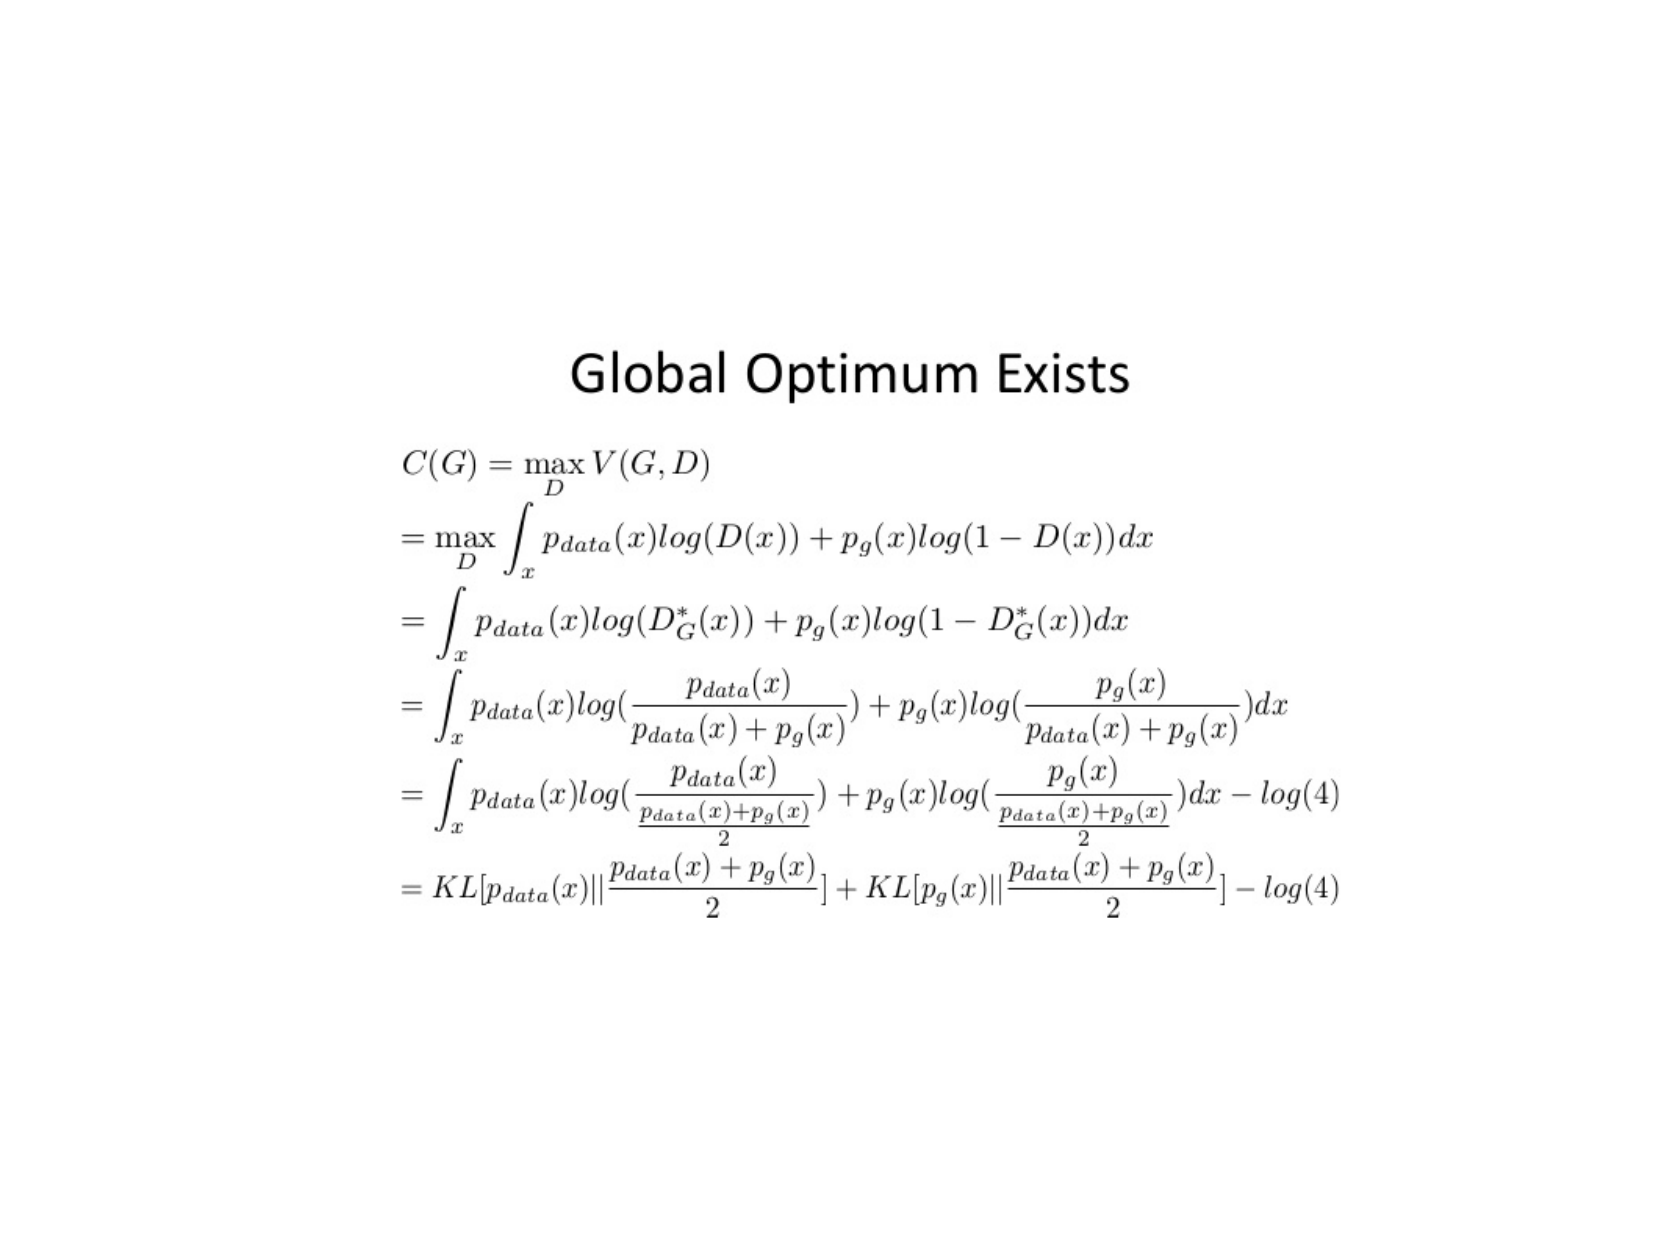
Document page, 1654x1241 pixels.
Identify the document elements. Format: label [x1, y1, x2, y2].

picture [352, 280, 1350, 1029]
